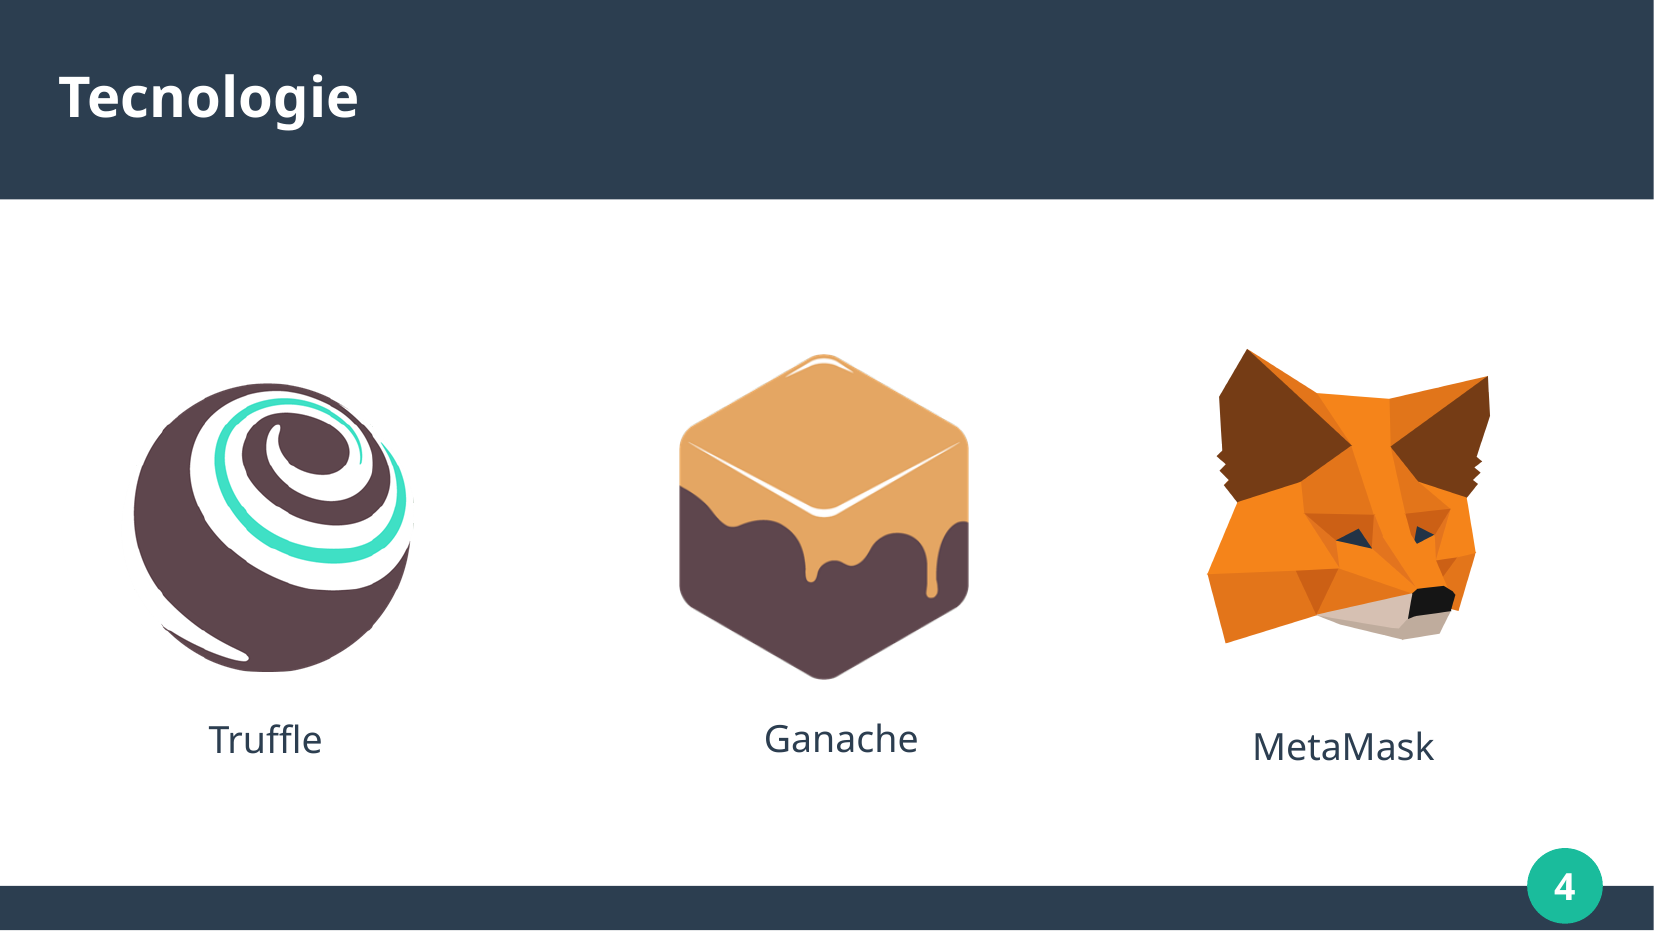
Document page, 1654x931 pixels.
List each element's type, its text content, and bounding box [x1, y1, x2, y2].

picture [679, 354, 969, 680]
text_box Truffle [118, 709, 414, 768]
text_box Ganache [708, 708, 975, 768]
picture [1059, 338, 1625, 656]
picture [121, 383, 414, 672]
title Tecnologie [59, 37, 1595, 155]
text_box MetaMask [1210, 695, 1477, 798]
